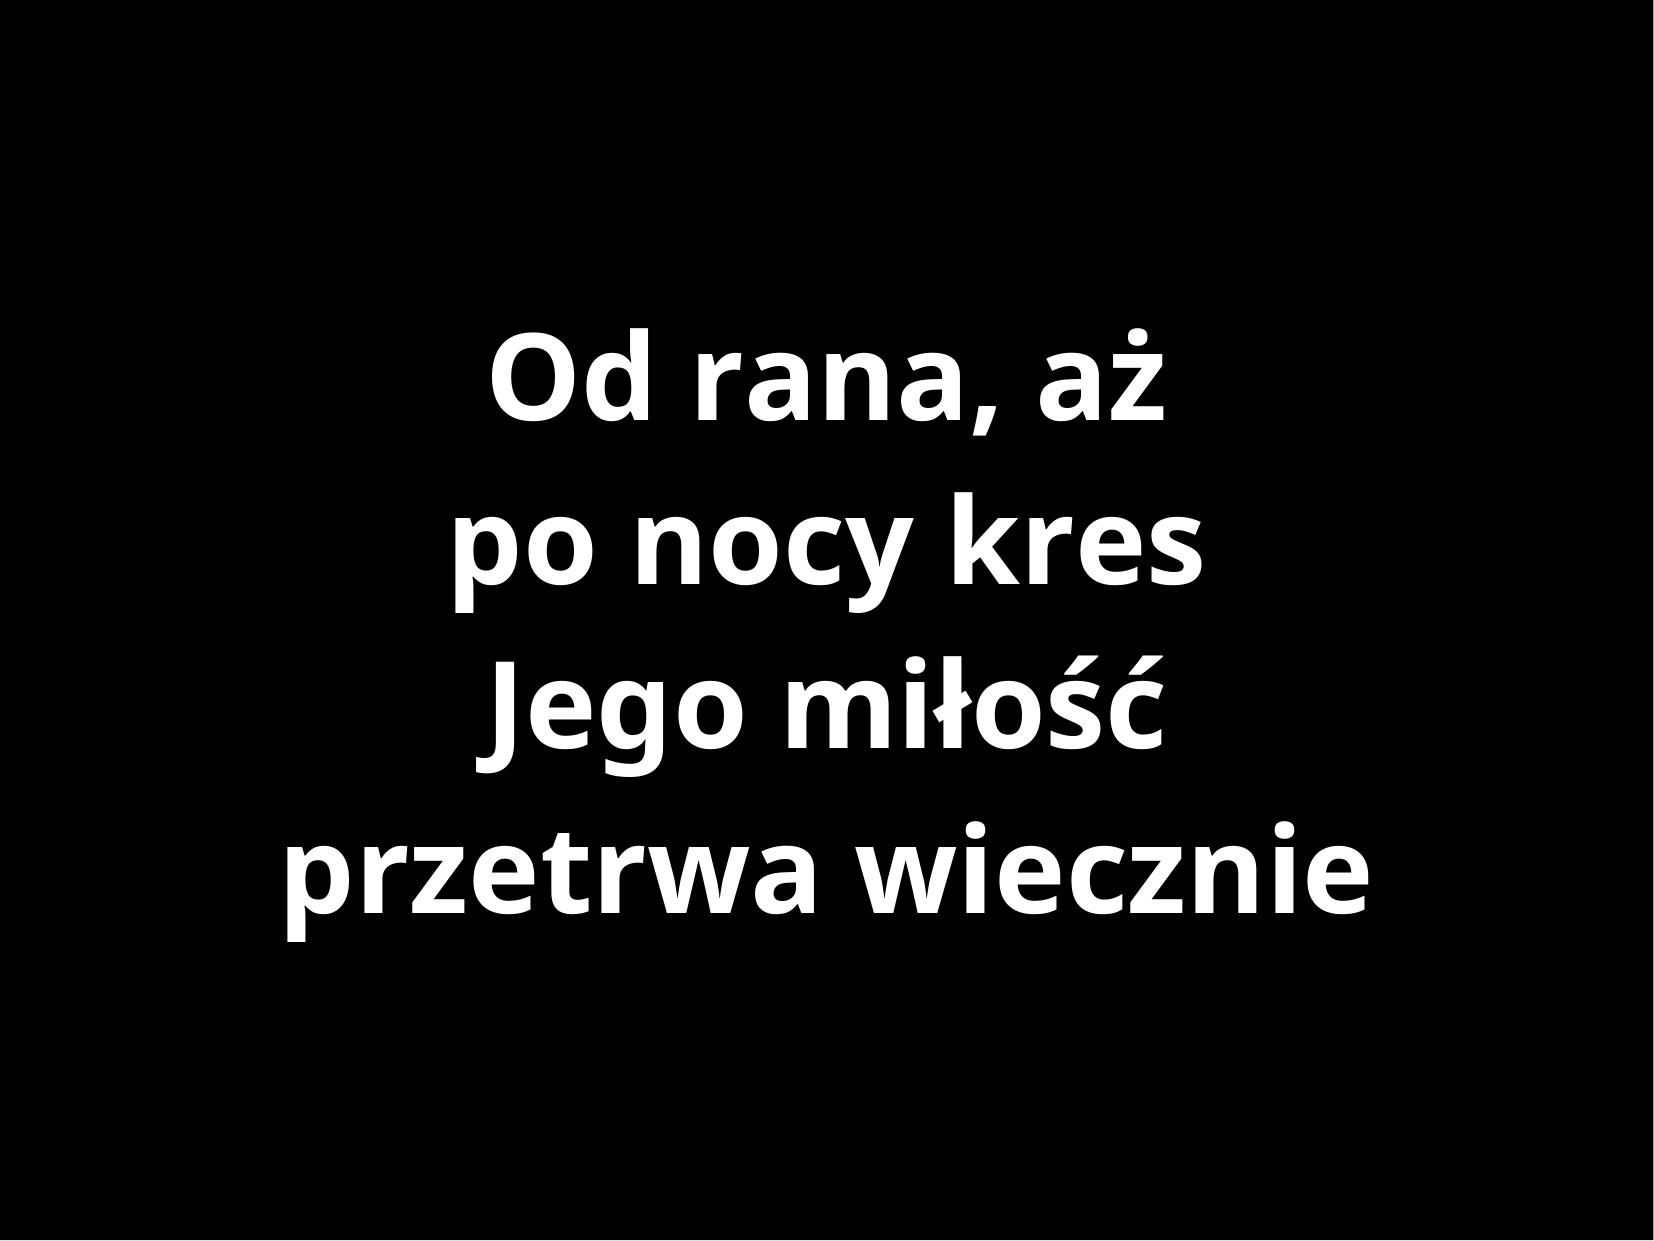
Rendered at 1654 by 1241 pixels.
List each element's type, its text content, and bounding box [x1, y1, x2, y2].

title Od rana, aż po nocy kres Jego miłość przetrwa wiecznie [0, 0, 1654, 1241]
